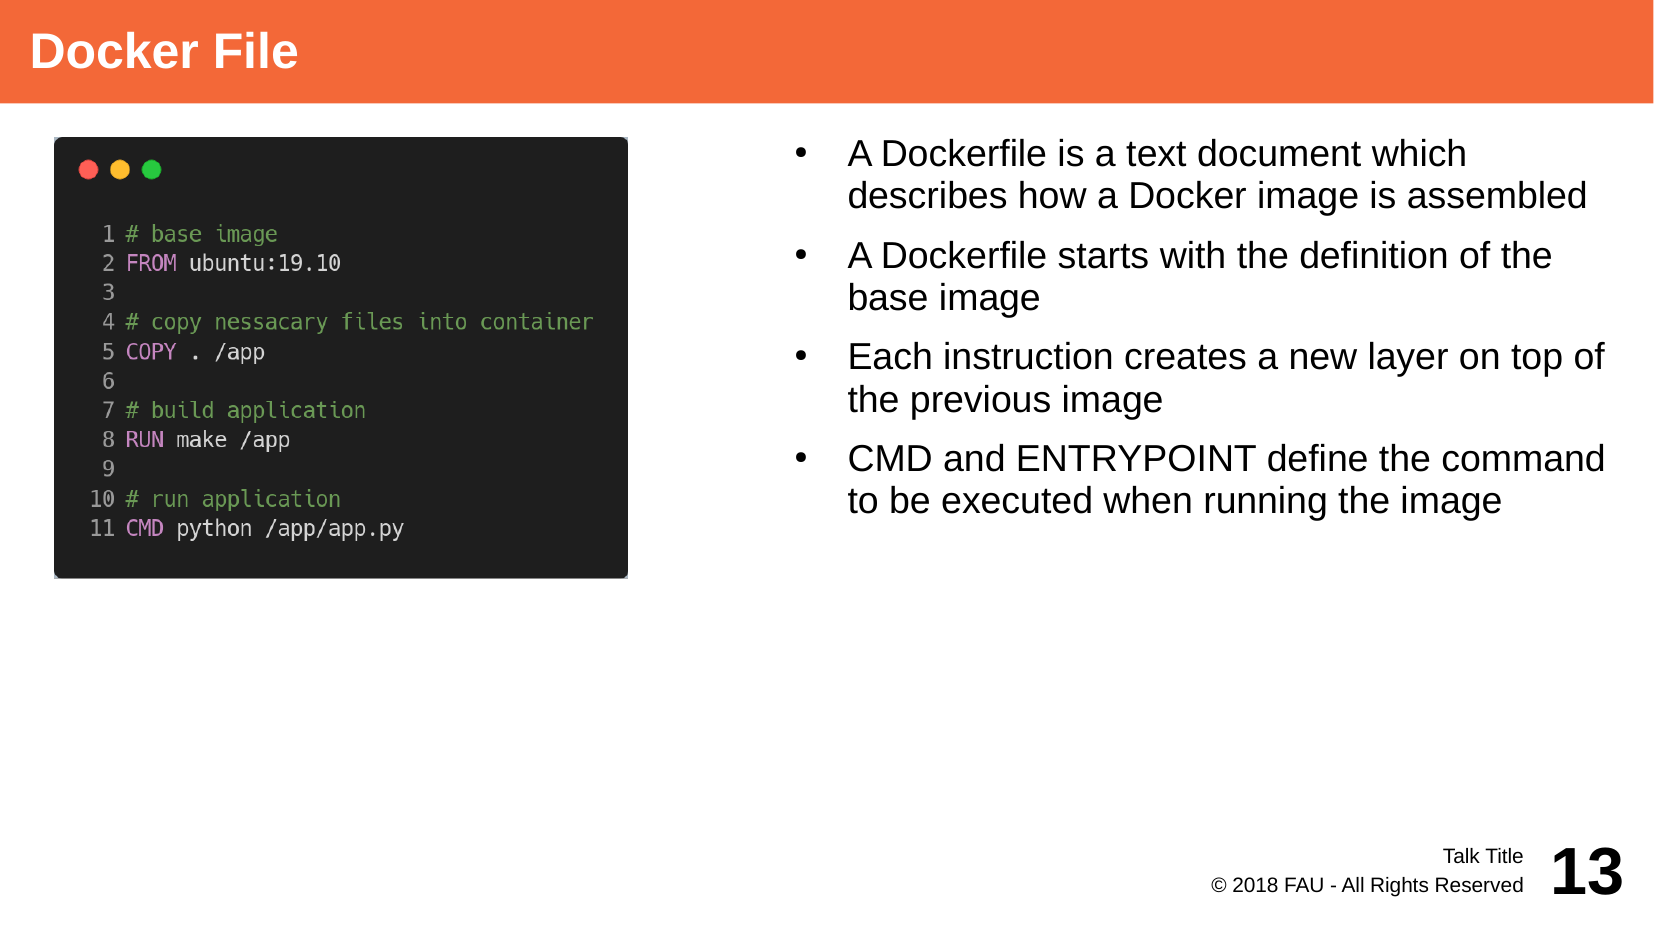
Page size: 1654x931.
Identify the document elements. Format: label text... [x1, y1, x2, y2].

list A Dockerfile is a text document which describes how a Docker image is assembled A Dockerfile starts with the definition of the base image Each instruction creates a new layer on top of the previous image CMD and ENTRYPOINT define the command to be executed when running the image [776, 132, 1625, 813]
title Docker File [0, 0, 1654, 104]
picture [54, 136, 628, 579]
